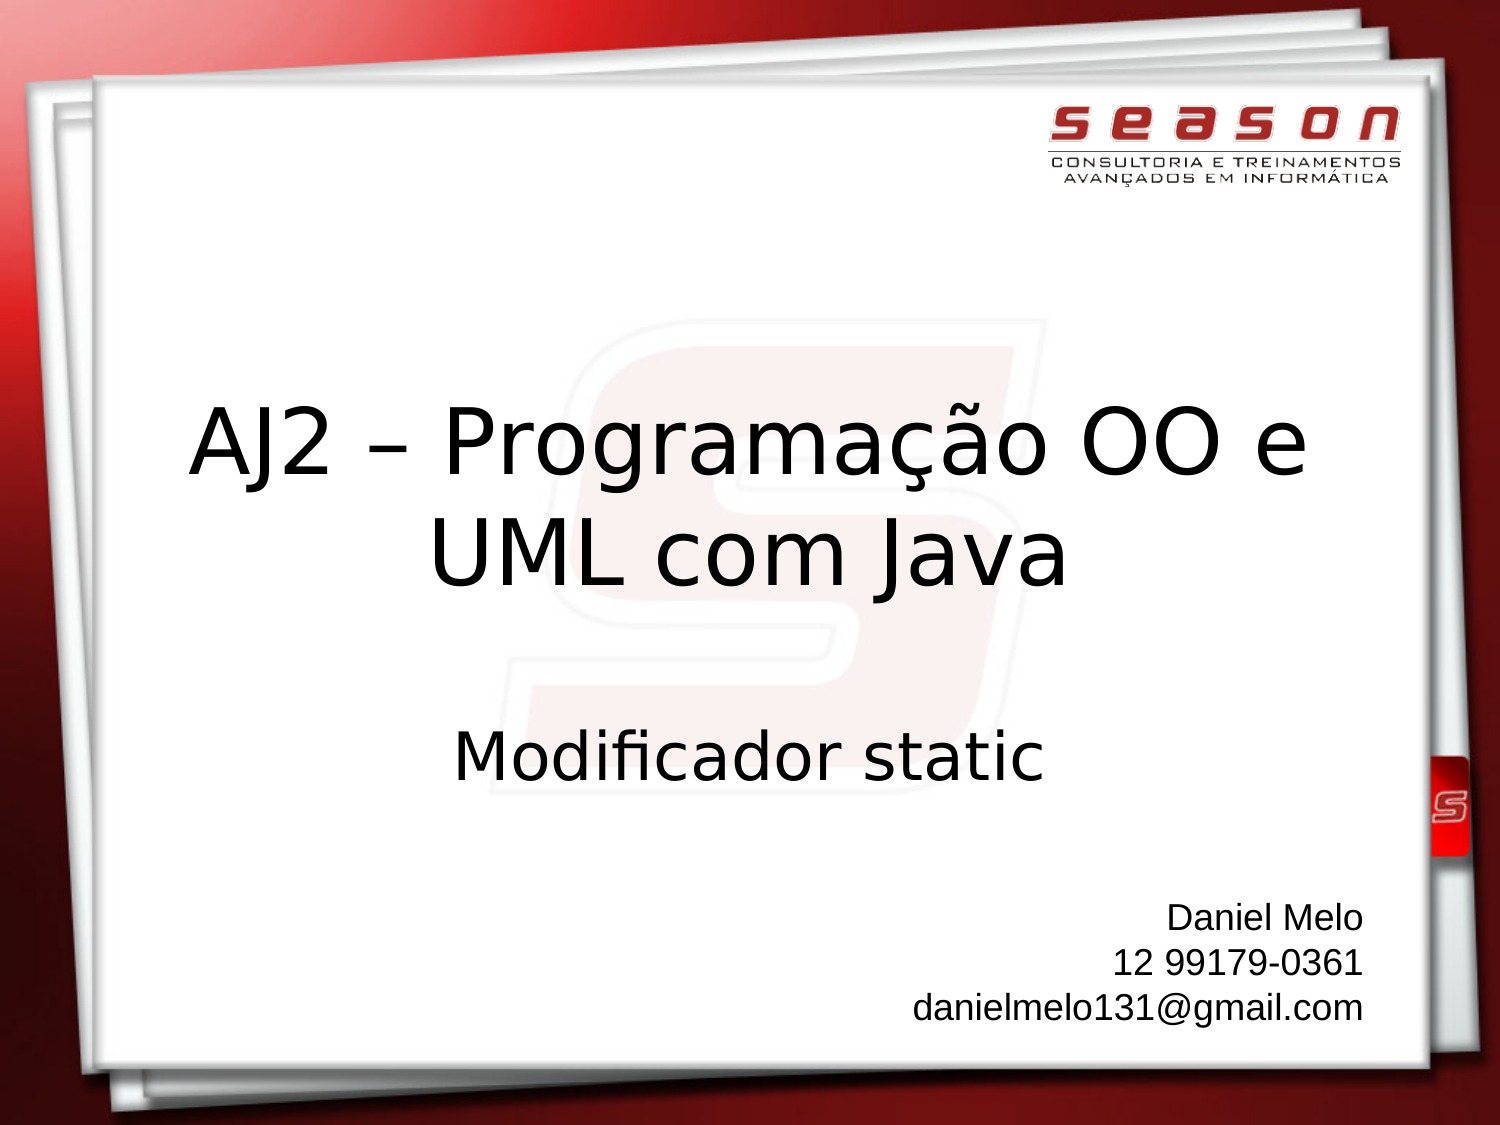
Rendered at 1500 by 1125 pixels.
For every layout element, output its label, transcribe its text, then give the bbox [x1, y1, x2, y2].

title AJ2 – Programação OO e UML com Java Modificador static [112, 375, 1388, 801]
picture [0, 0, 1500, 1125]
text_box Daniel Melo 12 99179-0361 danielmelo131@gmail.com [897, 885, 1382, 1052]
